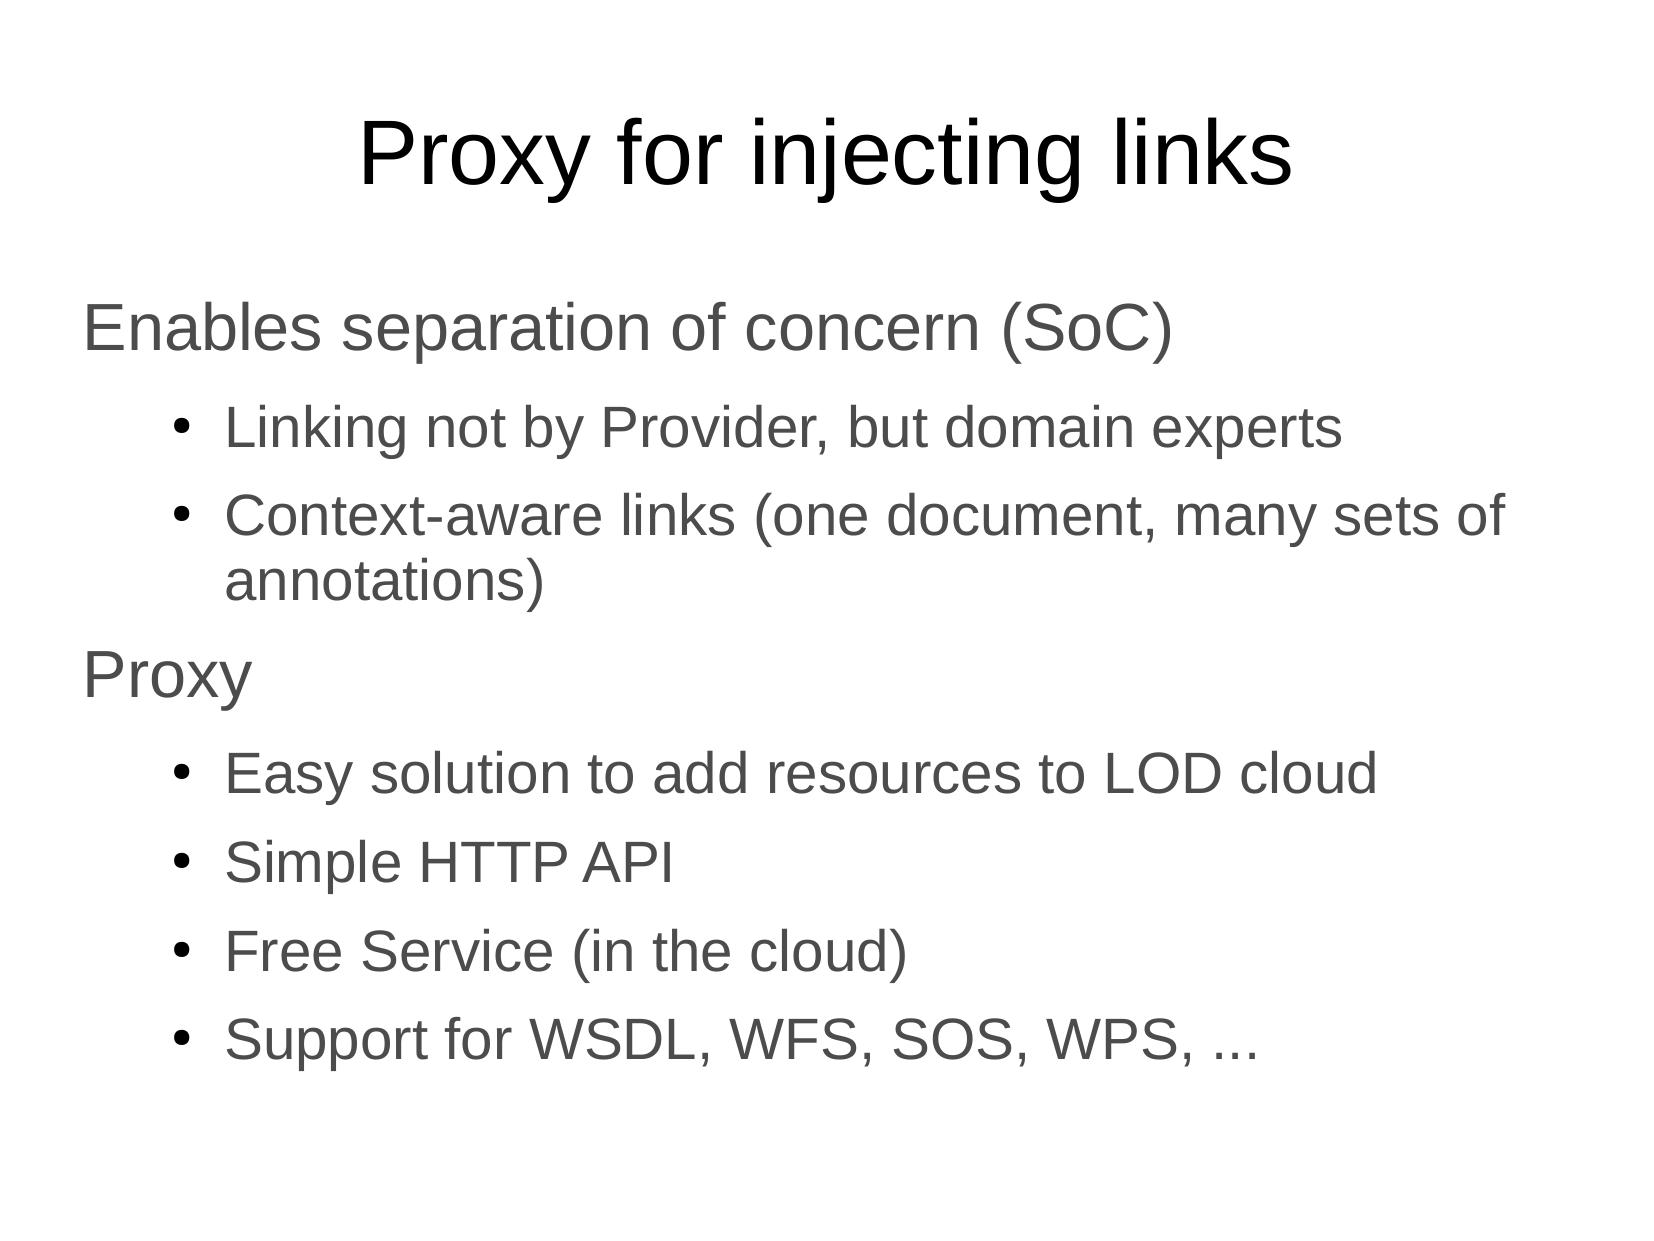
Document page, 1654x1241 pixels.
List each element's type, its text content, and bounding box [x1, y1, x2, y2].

title Proxy for injecting links [82, 56, 1571, 250]
list Enables separation of concern (SoC) Linking not by Provider, but domain experts Context-aware links (one document, many sets of annotations) Proxy Easy solution to add resources to LOD cloud Simple HTTP API Free Service (in the cloud) Support for WSDL, WFS, SOS, WPS, ... [82, 290, 1571, 1109]
